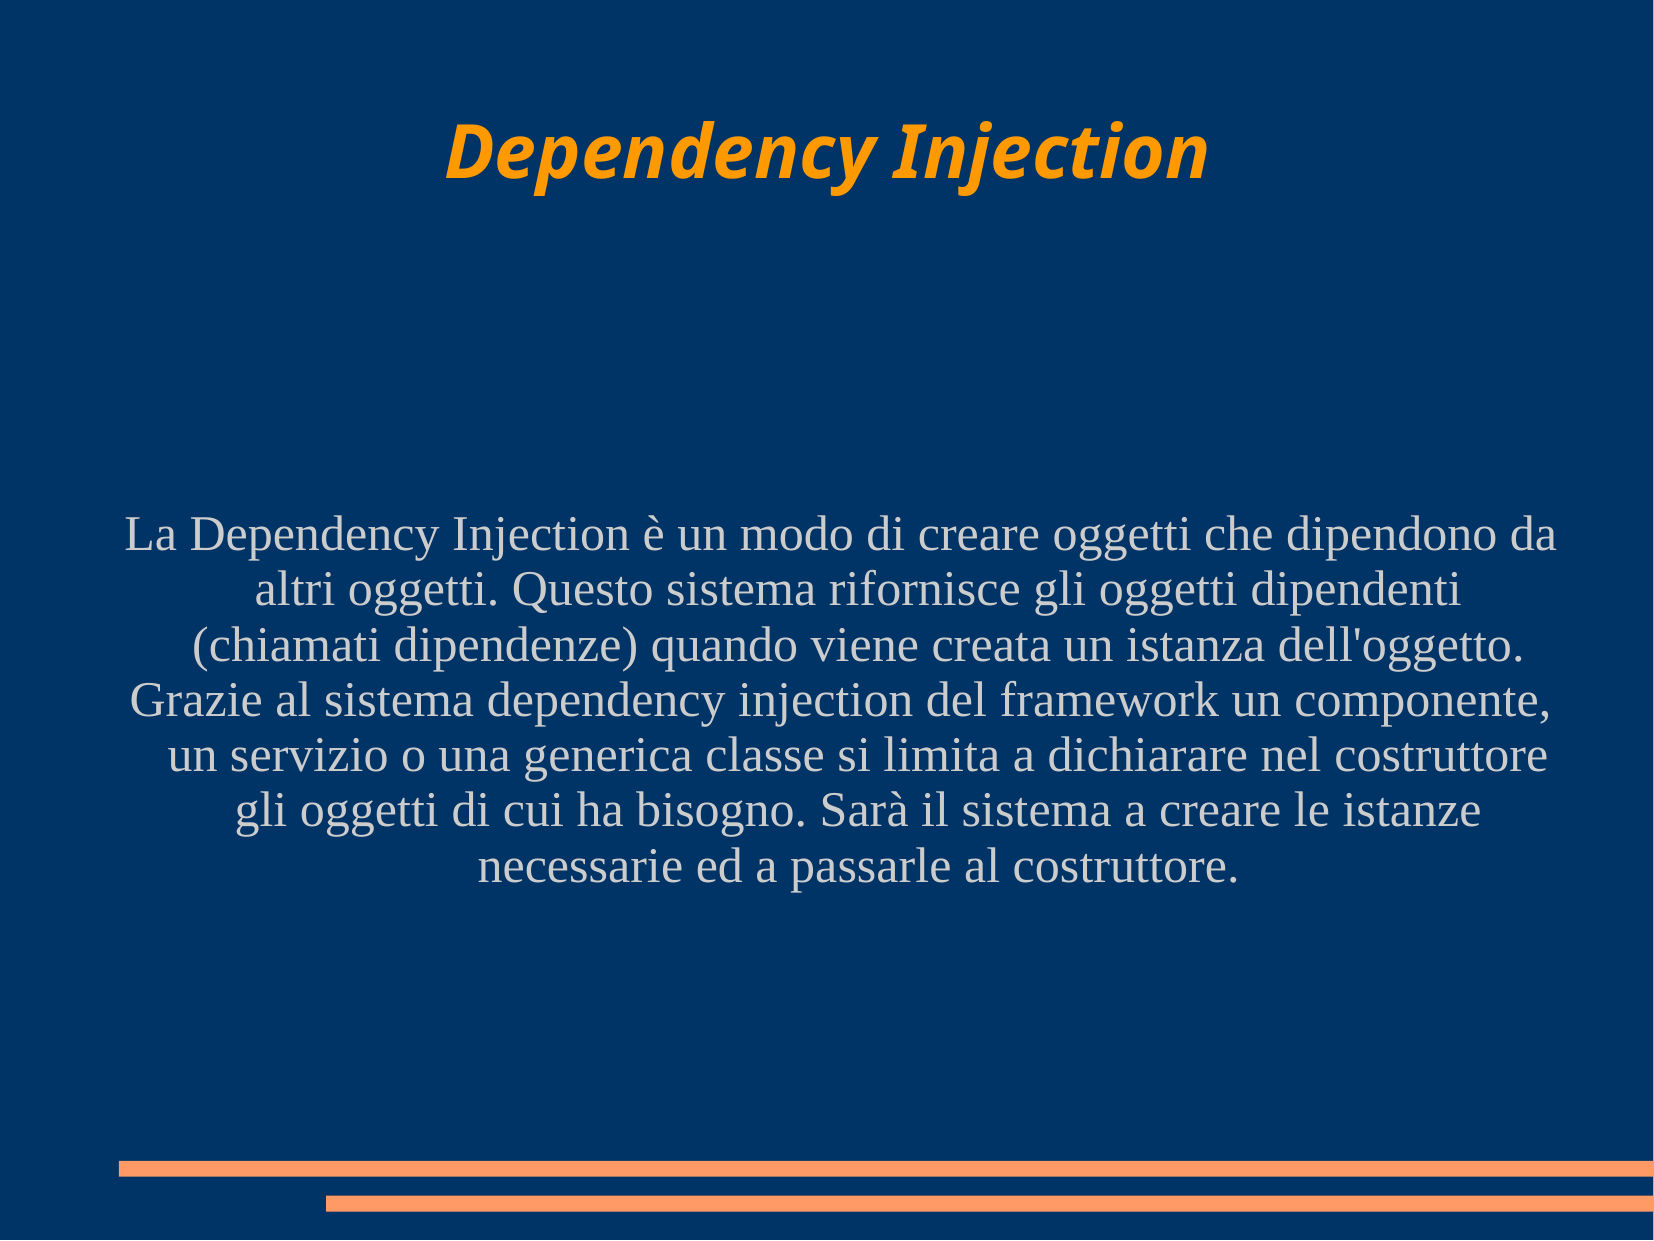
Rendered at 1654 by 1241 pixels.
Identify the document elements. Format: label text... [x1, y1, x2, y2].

subtitle La Dependency Injection è un modo di creare oggetti che dipendono da altri oggetti. Questo sistema rifornisce gli oggetti dipendenti (chiamati dipendenze) quando viene creata un istanza dell'oggetto. Grazie al sistema dependency injection del framework un componente, un servizio o una generica classe si limita a dichiarare nel costruttore gli oggetti di cui ha bisogno. Sarà il sistema a creare le istanze necessarie ed a passarle al costruttore. [121, 322, 1561, 1132]
title Dependency Injection [121, 46, 1534, 254]
